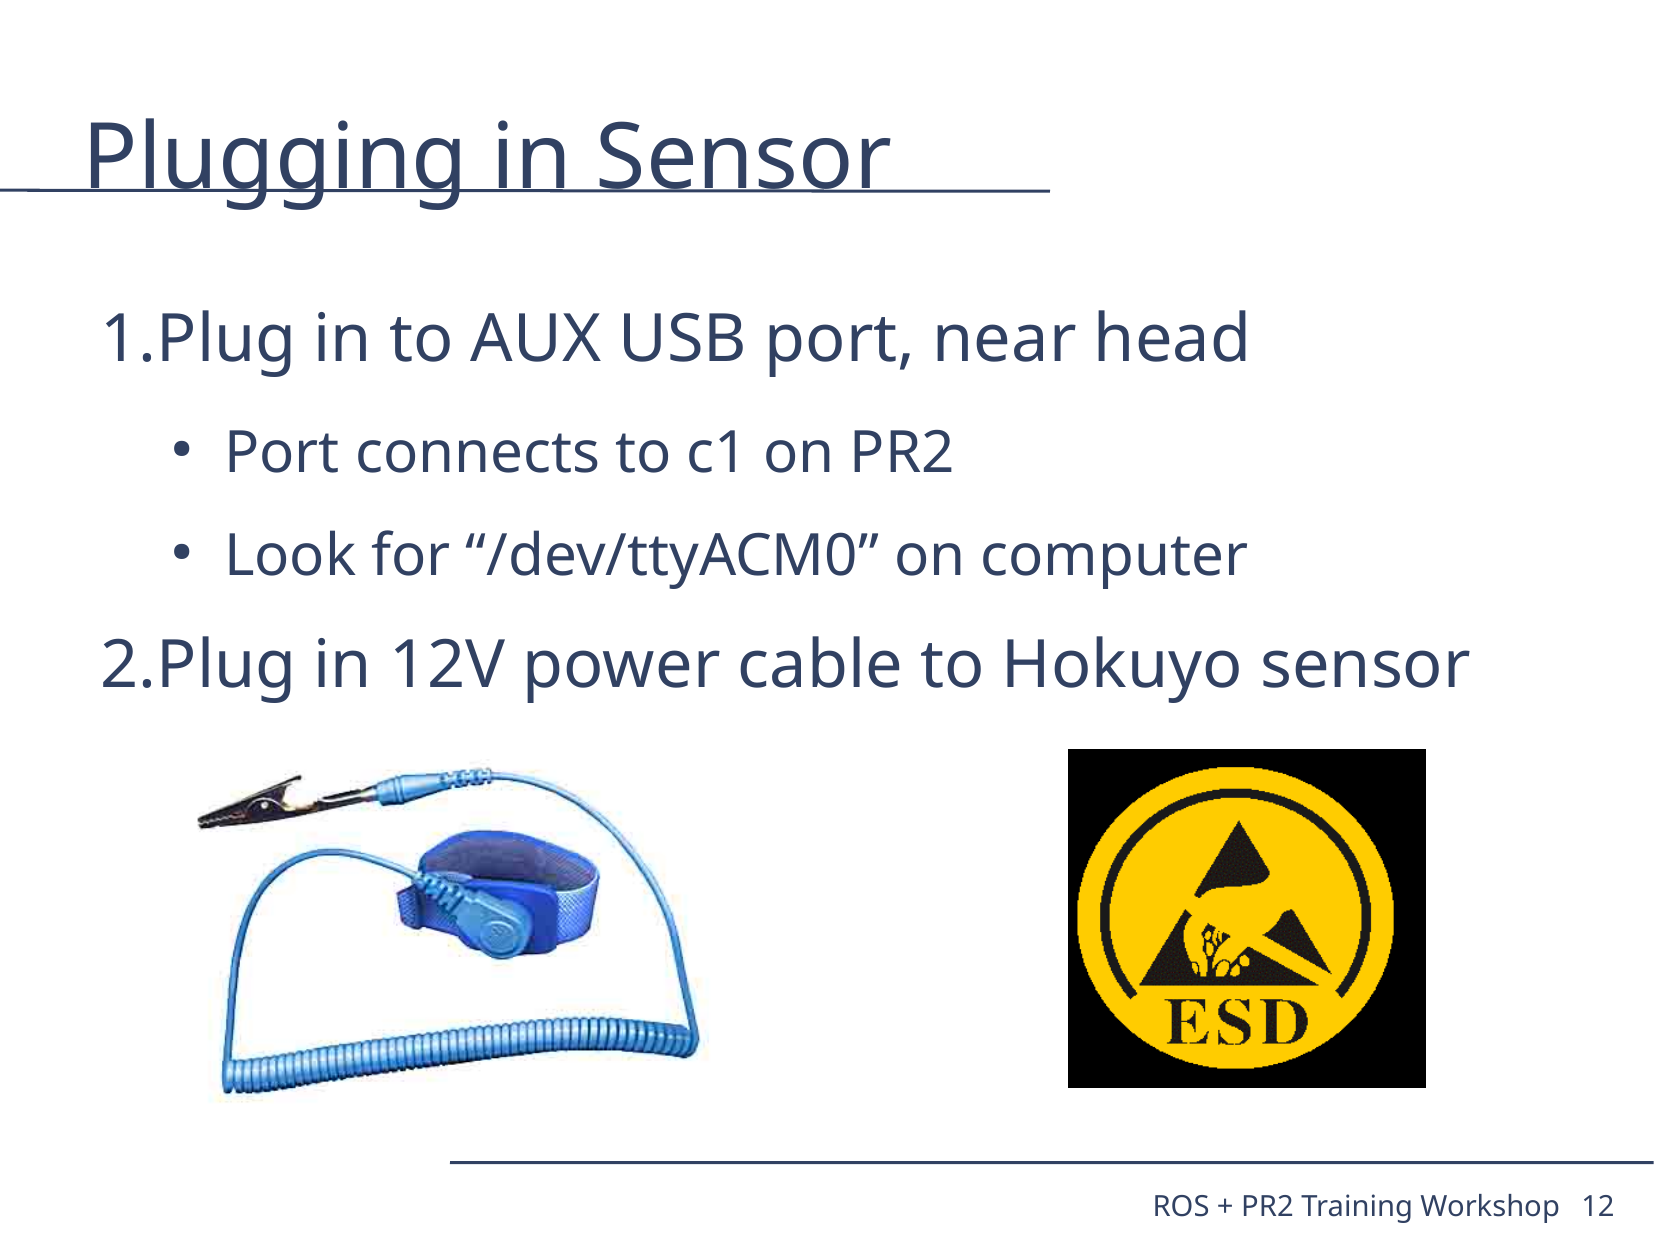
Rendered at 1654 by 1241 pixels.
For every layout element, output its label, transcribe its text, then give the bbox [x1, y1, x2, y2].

picture [187, 749, 713, 1113]
list Plug in to AUX USB port, near head Port connects to c1 on PR2 Look for “/dev/ttyACM0” on computer Plug in 12V power cable to Hokuyo sensor [82, 290, 1571, 1094]
title Plugging in Sensor [82, 49, 1571, 257]
picture [1068, 749, 1426, 1088]
